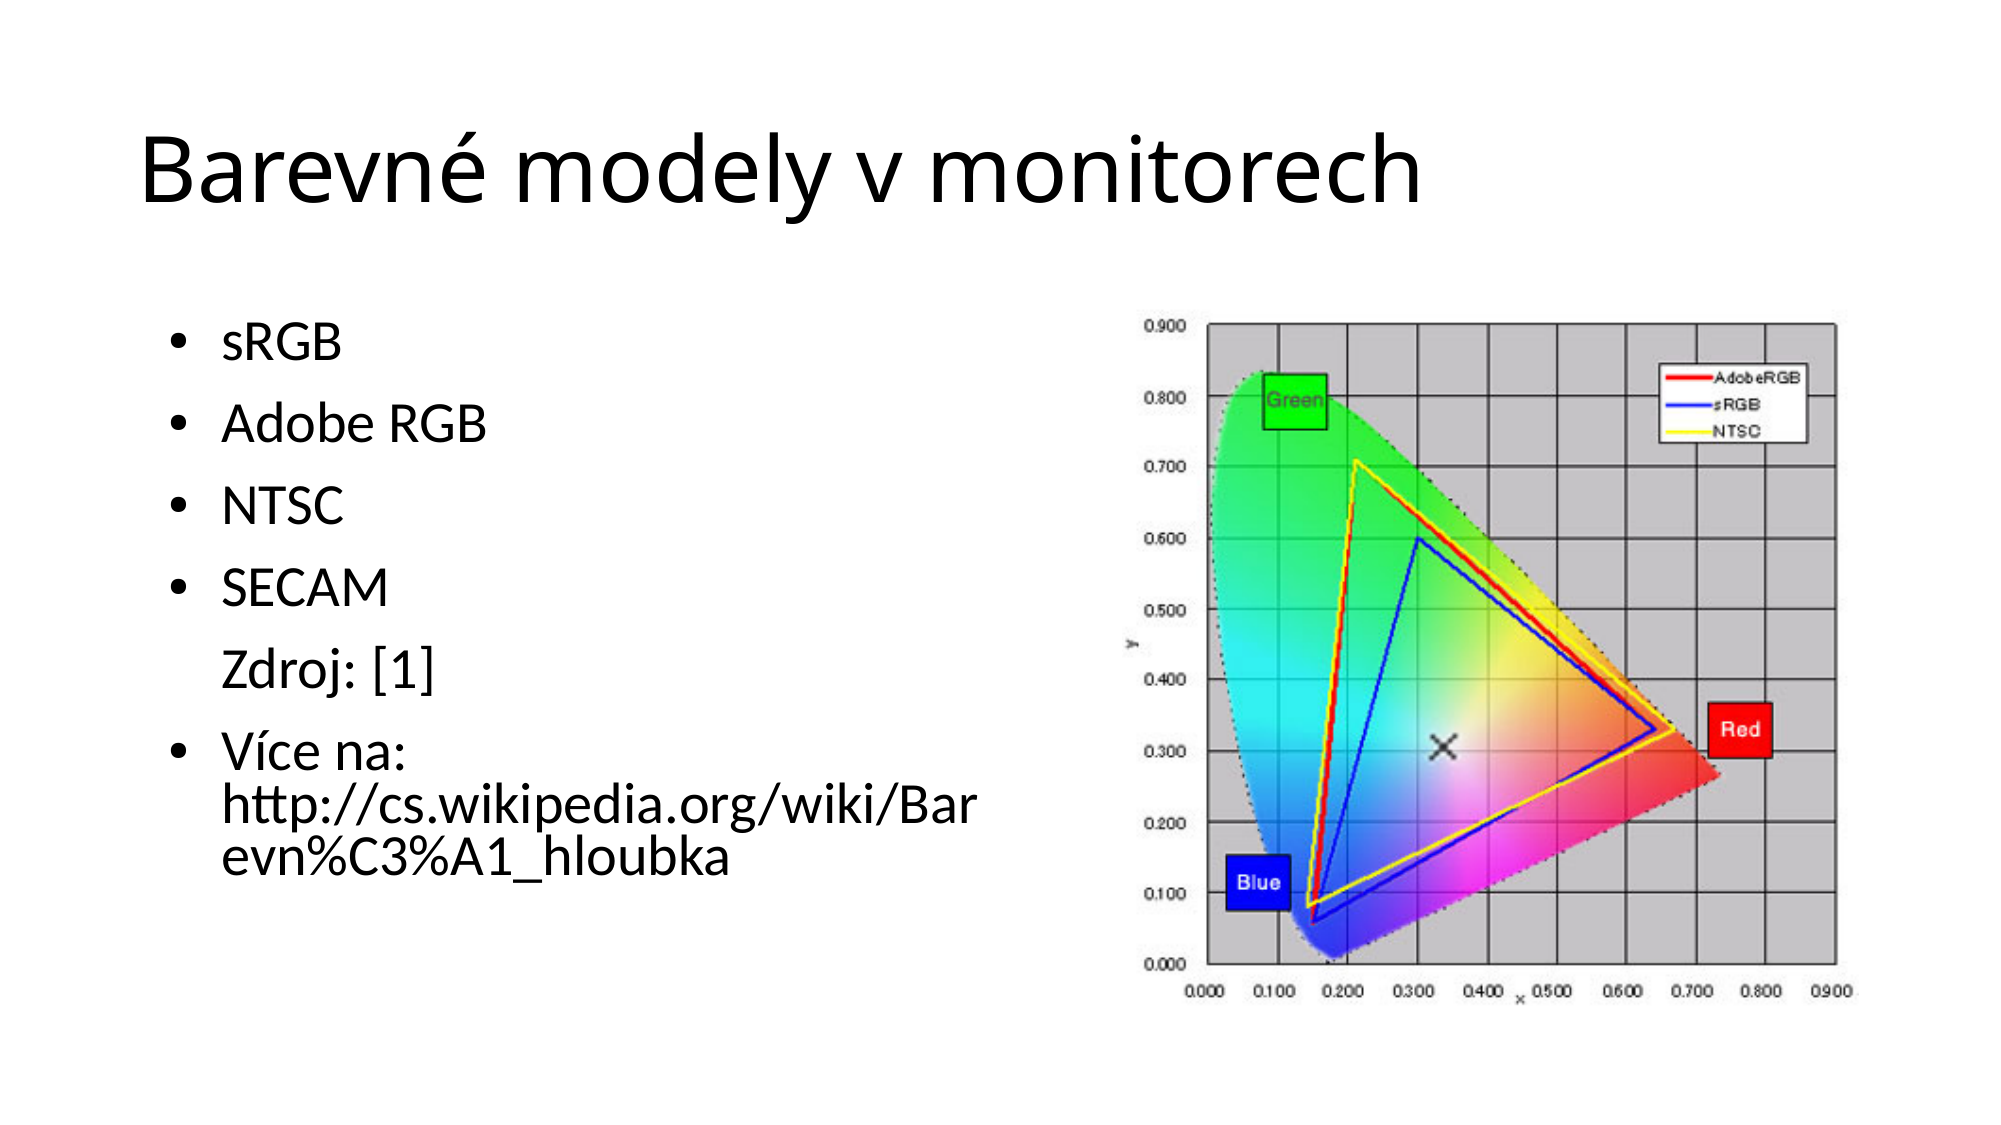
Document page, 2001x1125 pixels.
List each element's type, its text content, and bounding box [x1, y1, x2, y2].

title Barevné modely v monitorech [137, 59, 1863, 278]
list sRGB Adobe RGB NTSC SECAM Zdroj: [1] Více na: http://cs.wikipedia.org/wiki/Barevn%C3%A1_hloubka [150, 318, 993, 1033]
picture [1122, 295, 1859, 1010]
